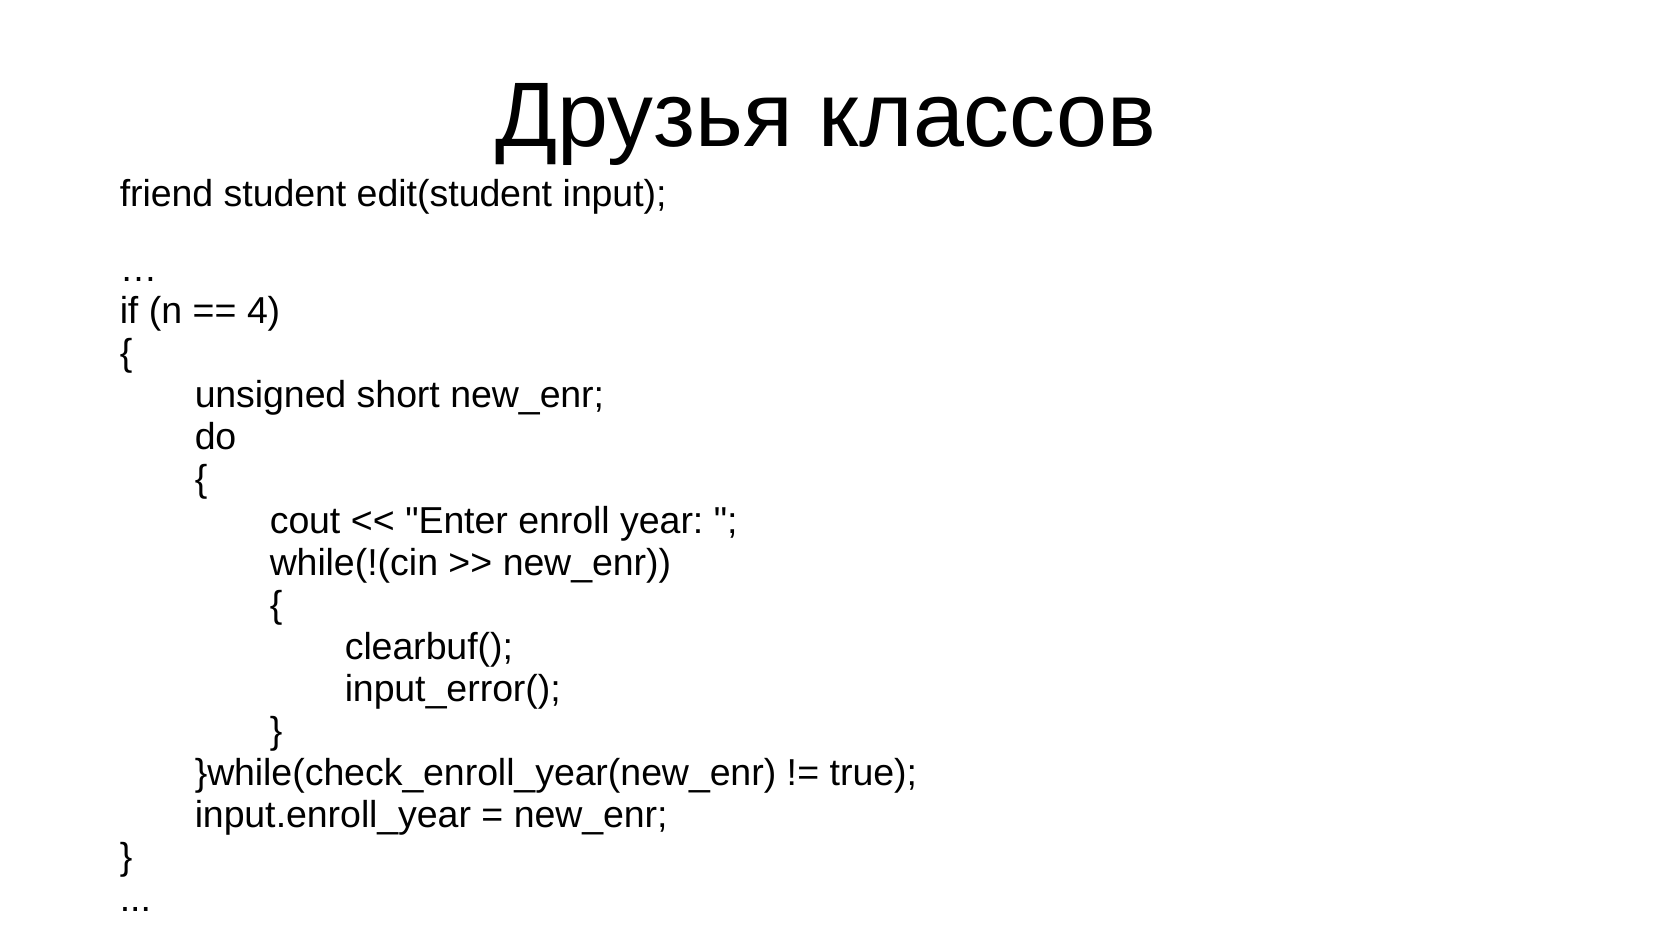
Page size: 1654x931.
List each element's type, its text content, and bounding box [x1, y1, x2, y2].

title Друзья классов [82, 37, 1571, 193]
text_box friend student edit(student input); [0, 165, 682, 222]
text_box … if (n == 4) { unsigned short new_enr; do { cout << "Enter enroll year: "; while(!(cin >> new_enr)) { clearbuf(); input_error(); } }while(check_enroll_year(new_enr) != true); input.enroll_year = new_enr; } ... [0, 240, 933, 927]
